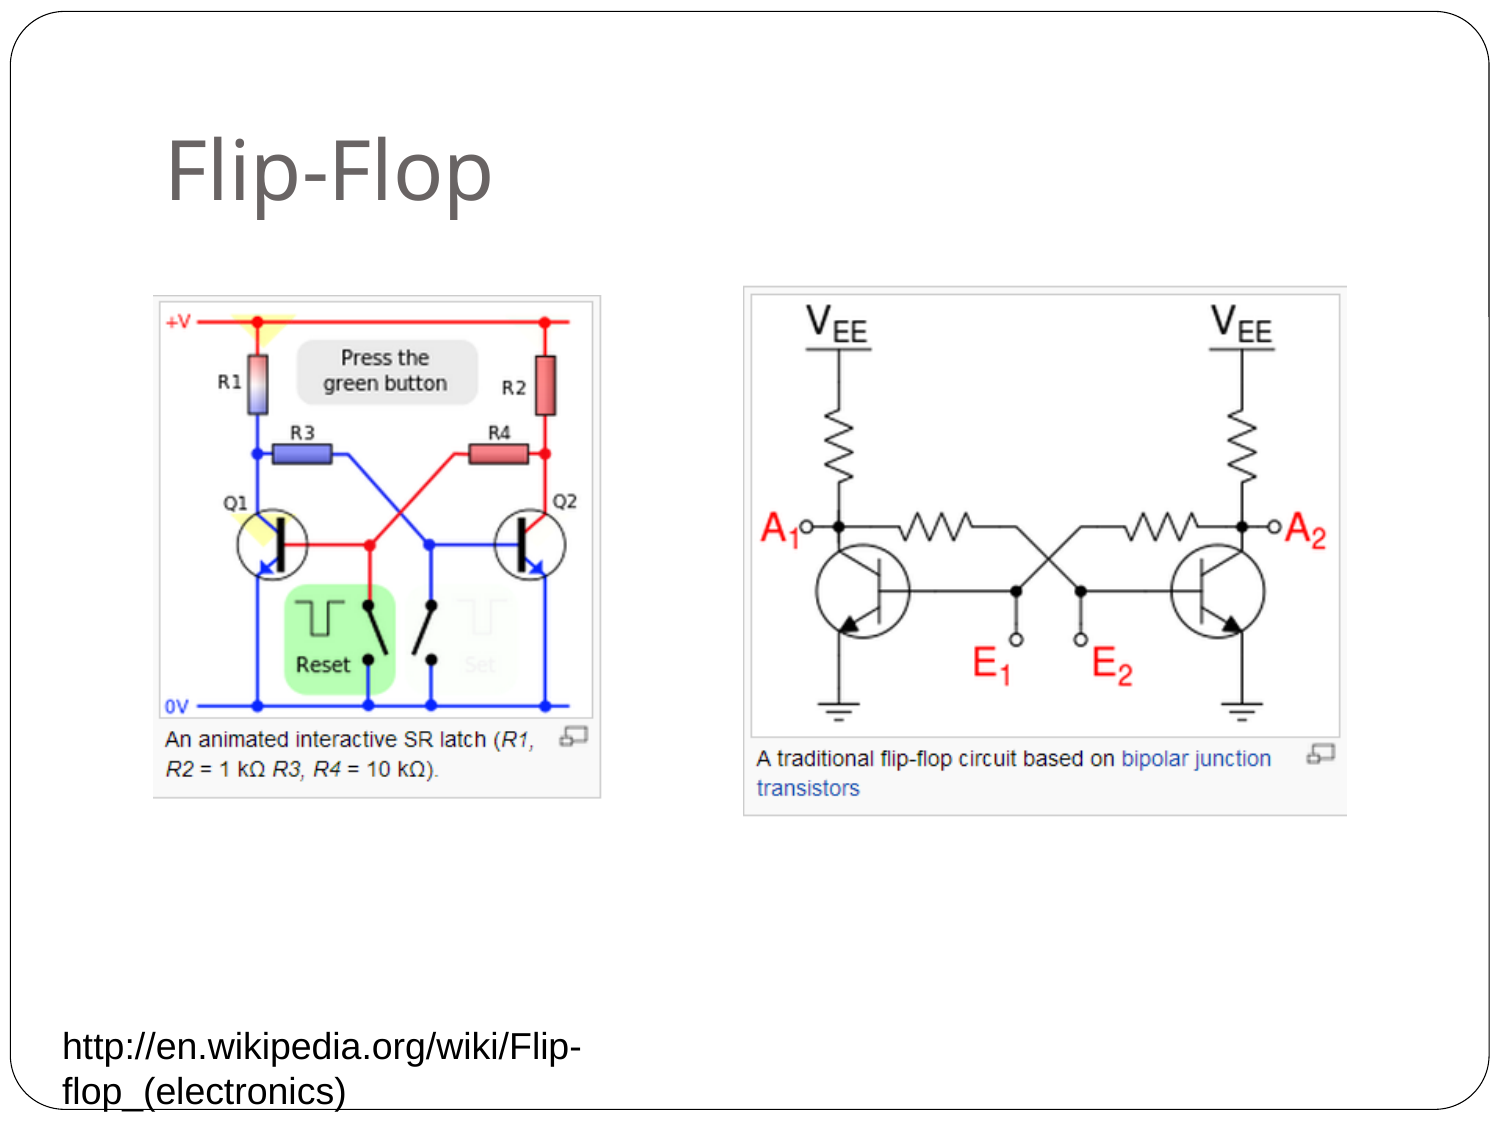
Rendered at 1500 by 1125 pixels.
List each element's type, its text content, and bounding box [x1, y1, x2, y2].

text_box http://en.wikipedia.org/wiki/Flip-flop_(electronics) [47, 1014, 881, 1075]
picture [153, 295, 603, 802]
picture [743, 283, 1347, 818]
title Flip-Flop [150, 9, 1426, 233]
